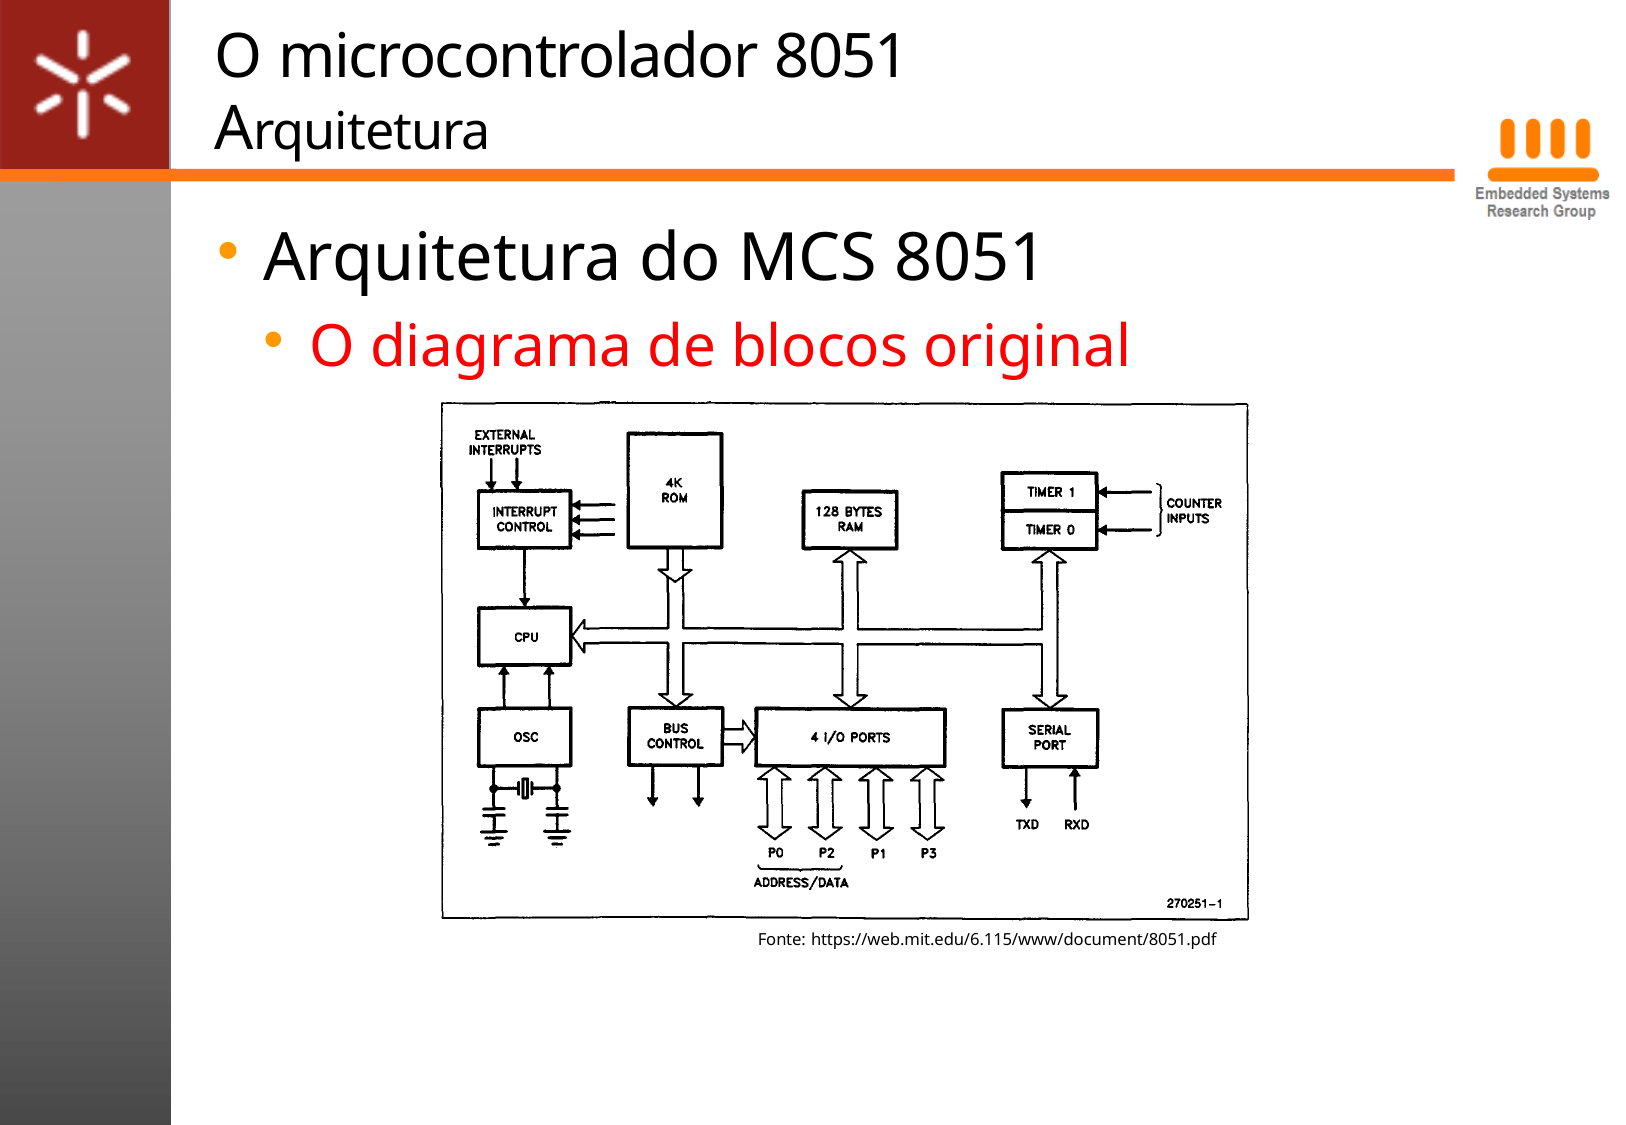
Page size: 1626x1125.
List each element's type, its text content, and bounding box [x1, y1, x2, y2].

picture [0, 182, 171, 1125]
picture [1475, 118, 1610, 220]
text_box Fonte: https://web.mit.edu/6.115/www/document/8051.pdf [755, 926, 1252, 949]
picture [0, 0, 171, 169]
text_box Arquitetura do MCS 8051 O diagrama de blocos original [214, 196, 1382, 379]
title O microcontrolador 8051 Arquitetura [212, 16, 1134, 234]
picture [440, 401, 1249, 921]
